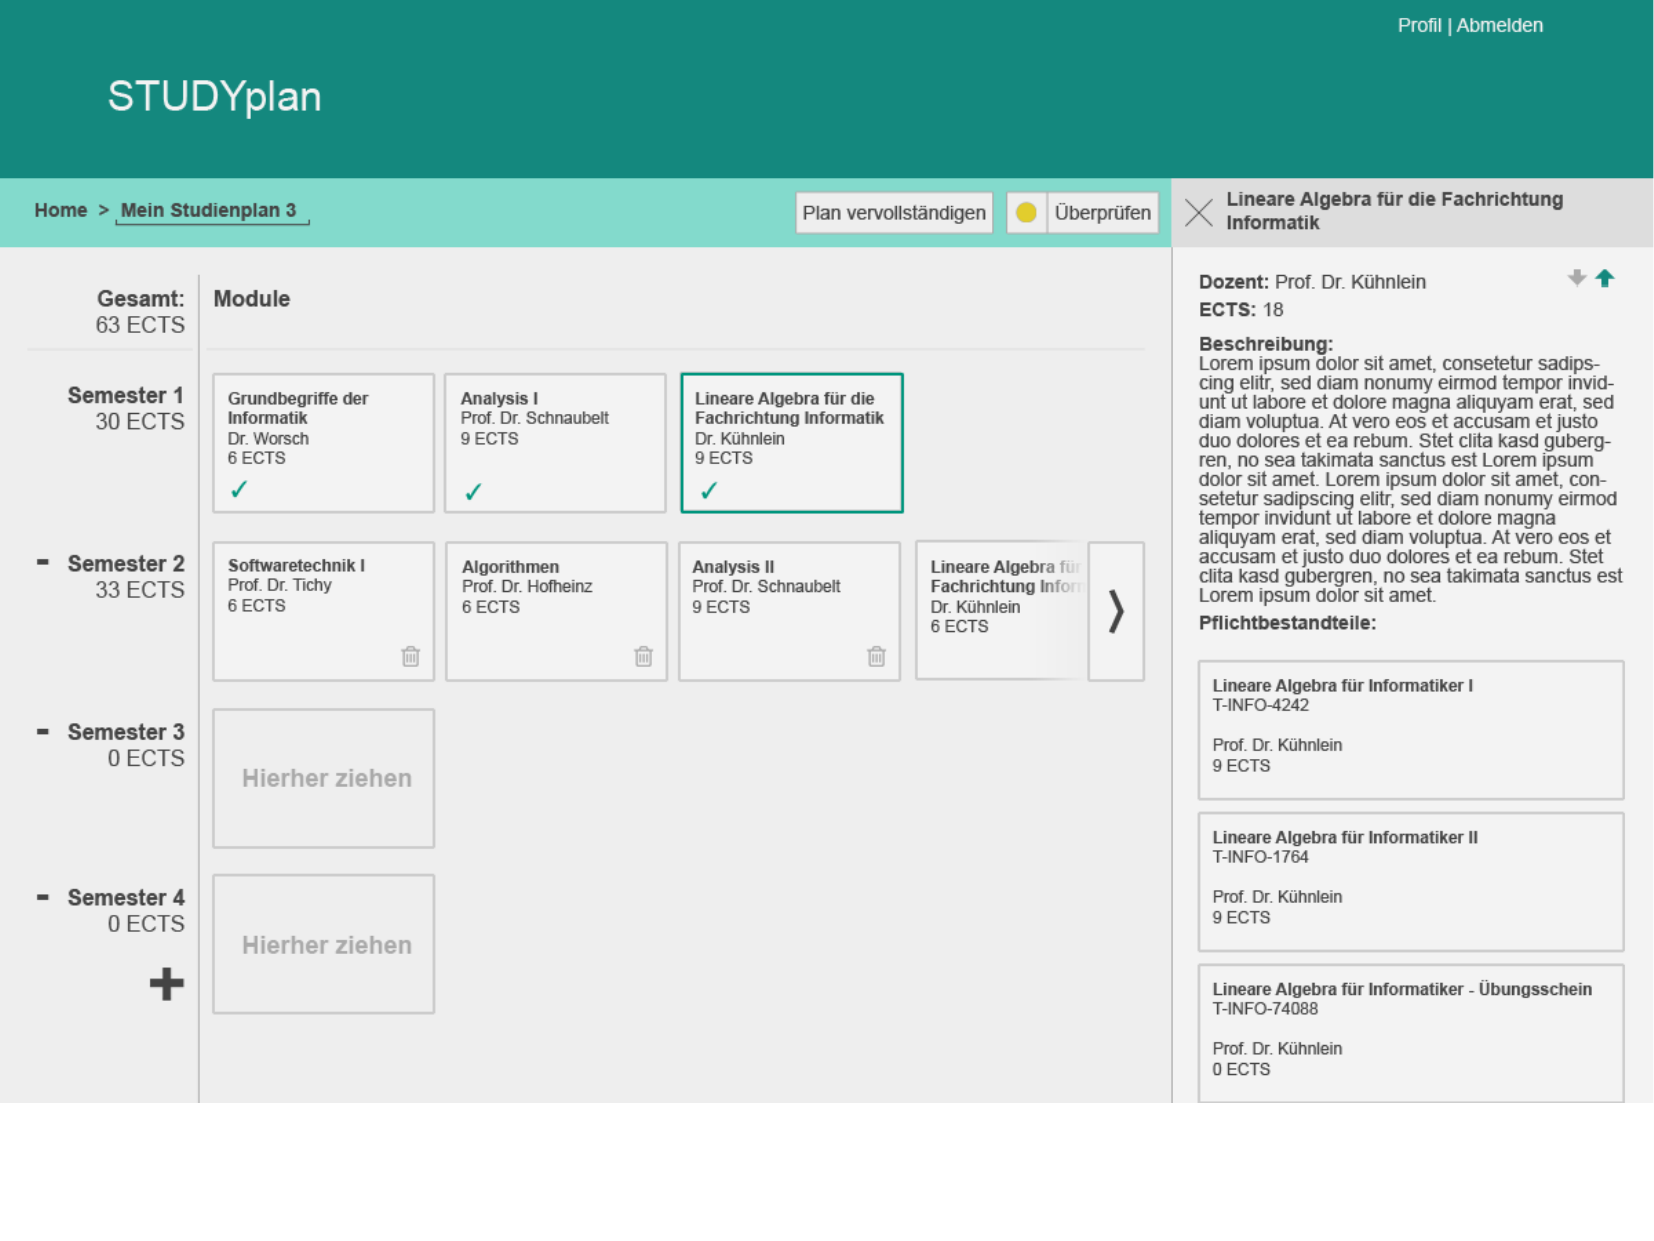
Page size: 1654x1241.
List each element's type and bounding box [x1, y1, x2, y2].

picture [0, 0, 1654, 1103]
